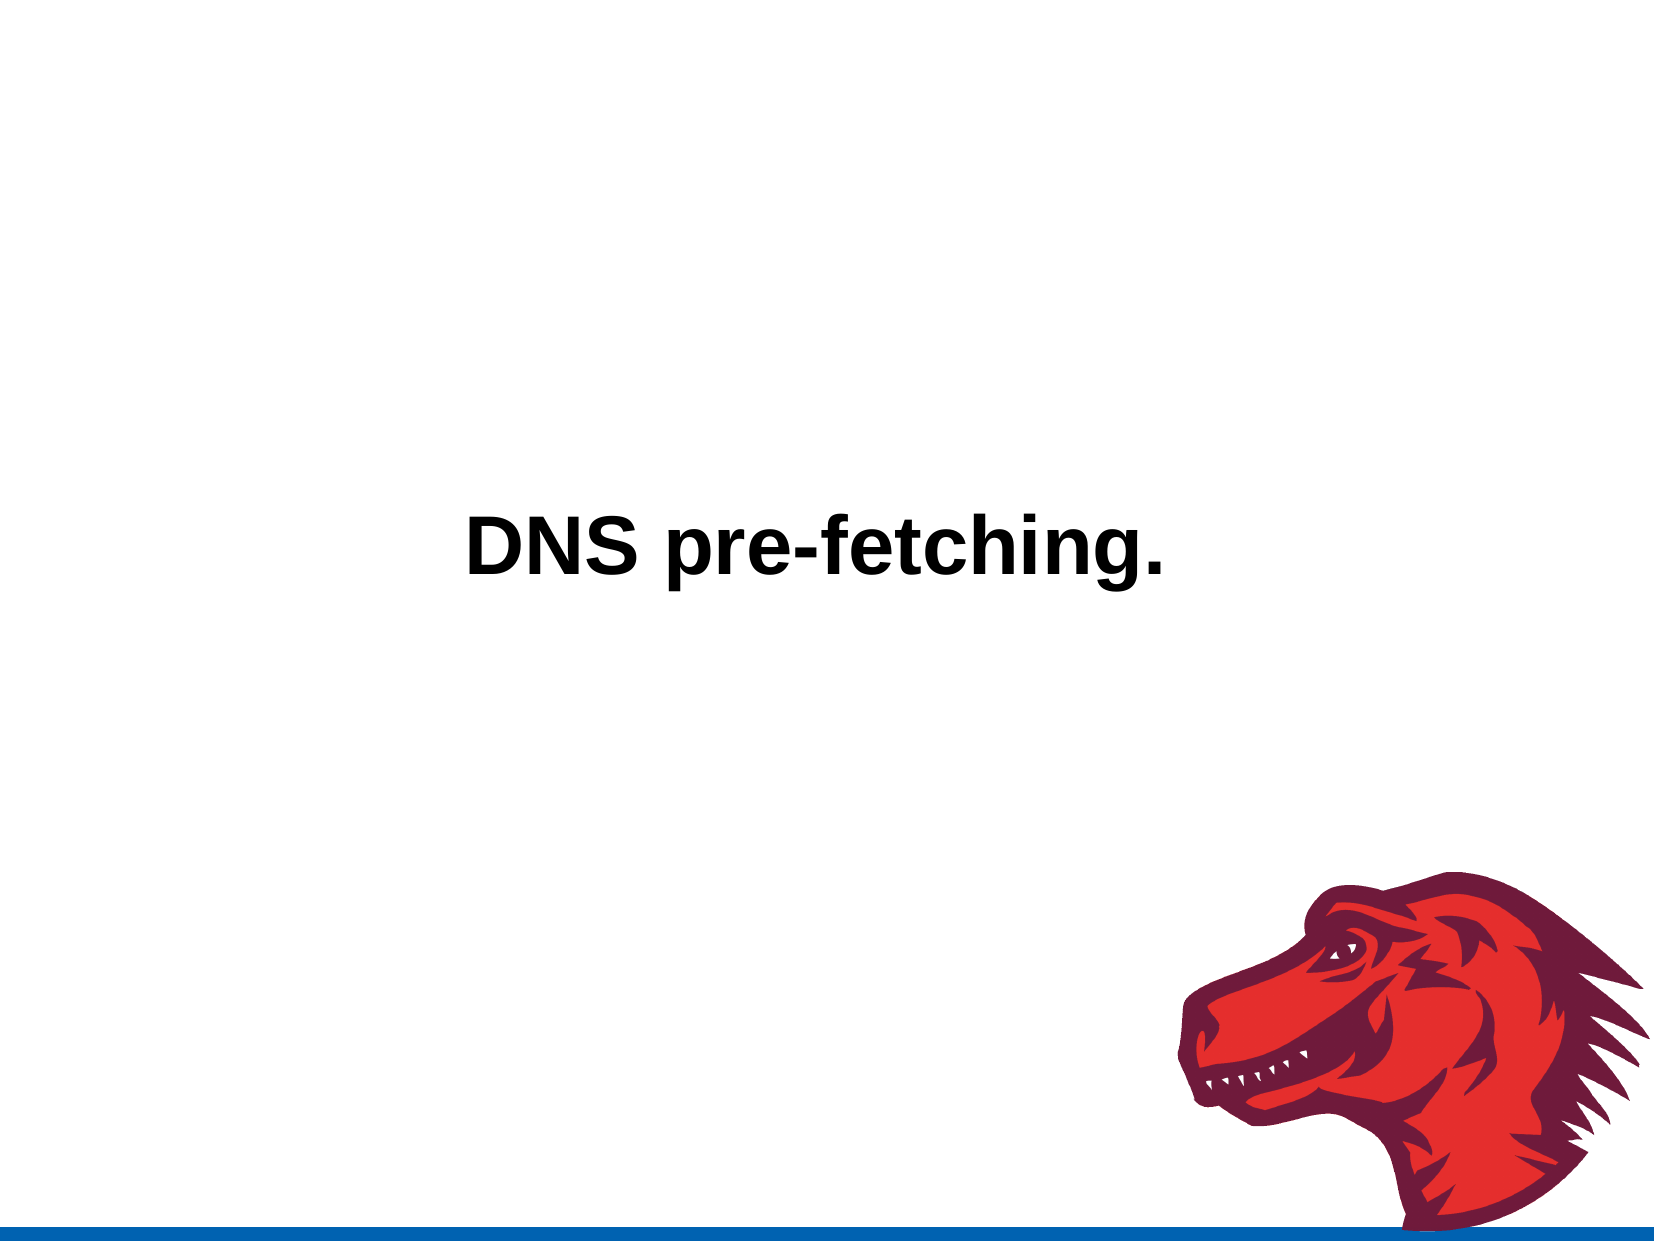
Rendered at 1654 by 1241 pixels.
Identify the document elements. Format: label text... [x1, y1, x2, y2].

text_box DNS pre-fetching. [450, 492, 1184, 601]
picture [1171, 872, 1654, 1241]
